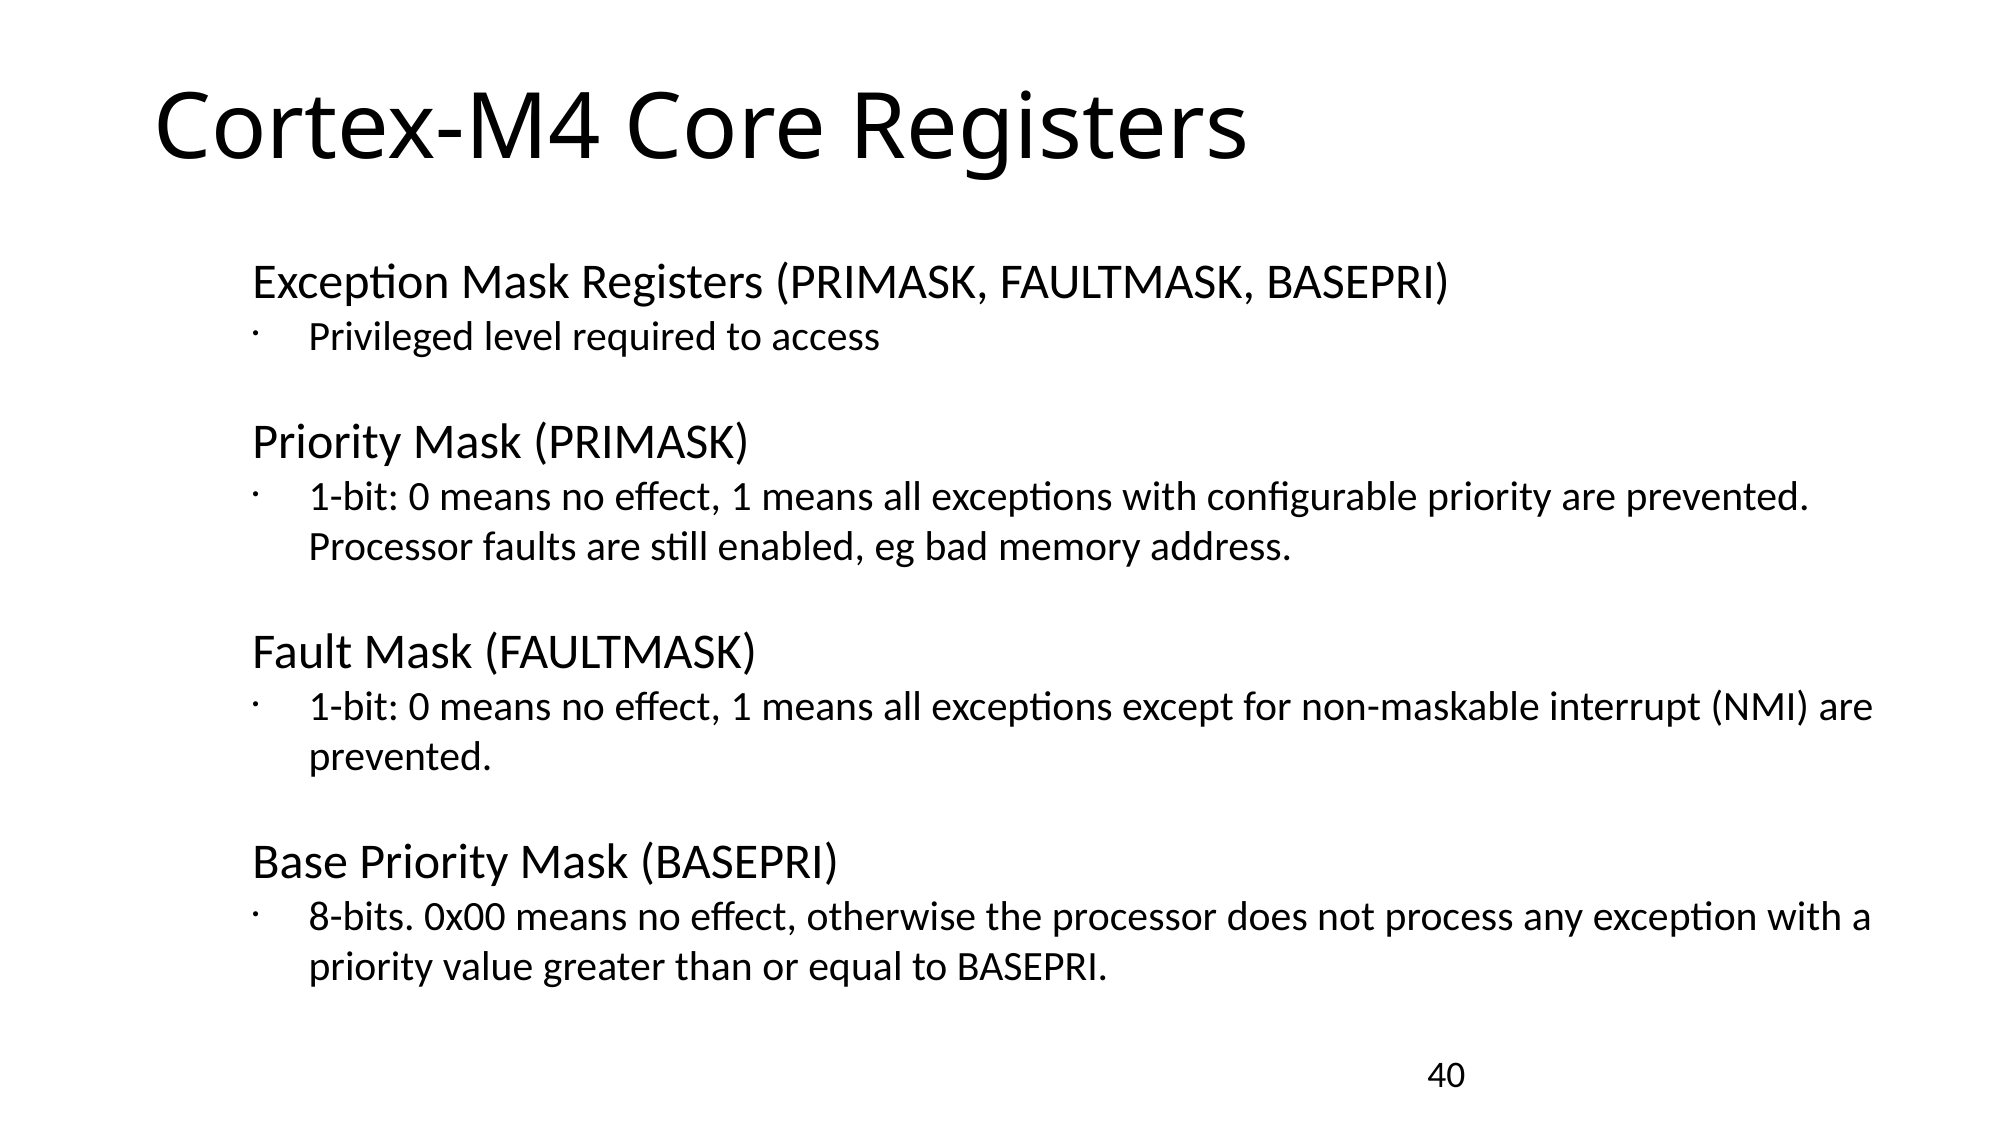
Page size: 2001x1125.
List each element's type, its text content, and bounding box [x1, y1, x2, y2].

text_box Cortex-M4 Core Registers [138, 59, 1265, 184]
text_box Exception Mask Registers (PRIMASK, FAULTMASK, BASEPRI) Privileged level required to access Priority Mask (PRIMASK) 1-bit: 0 means no effect, 1 means all exceptions with configurable priority are prevented. Processor faults are still enabled, eg bad memory address. Fault Mask (FAULTMASK) 1-bit: 0 means no effect, 1 means all exceptions except for non-maskable interrupt (NMI) are prevented. Base Priority Mask (BASEPRI) 8-bits. 0x00 means no effect, otherwise the processor does not process any exception with a priority value greater than or equal to BASEPRI. [237, 241, 1903, 1125]
